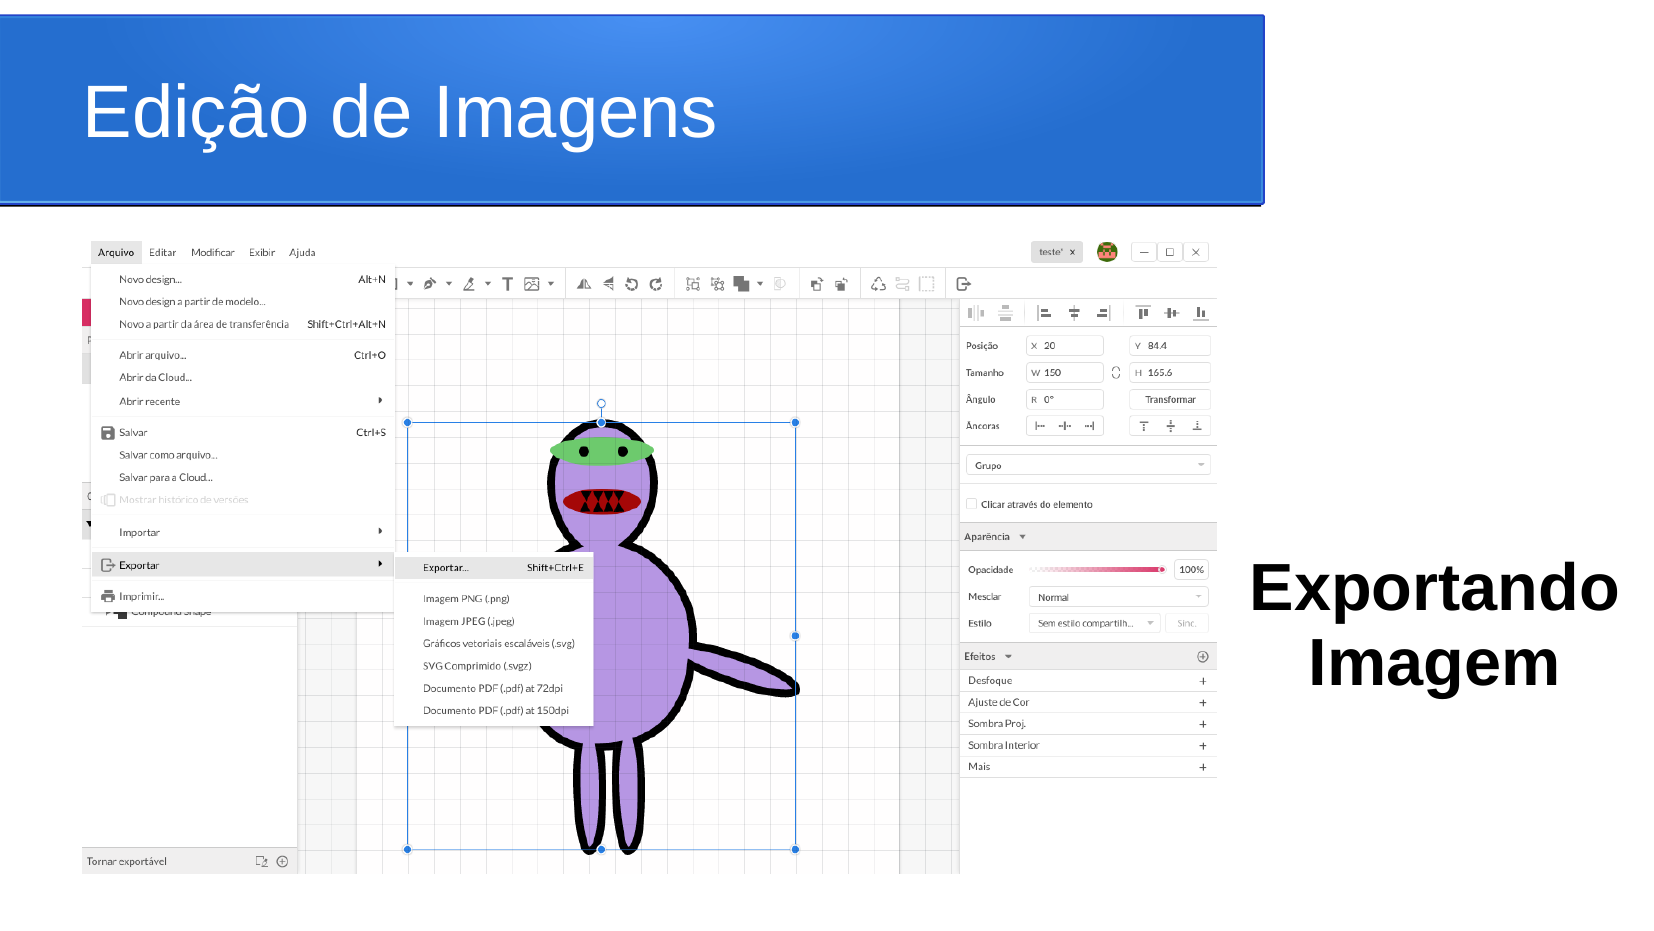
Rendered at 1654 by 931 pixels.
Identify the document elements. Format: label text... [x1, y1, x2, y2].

title Edição de Imagens [82, 35, 1235, 189]
subtitle Exportando Imagem [1217, 513, 1654, 737]
picture [82, 236, 1217, 875]
